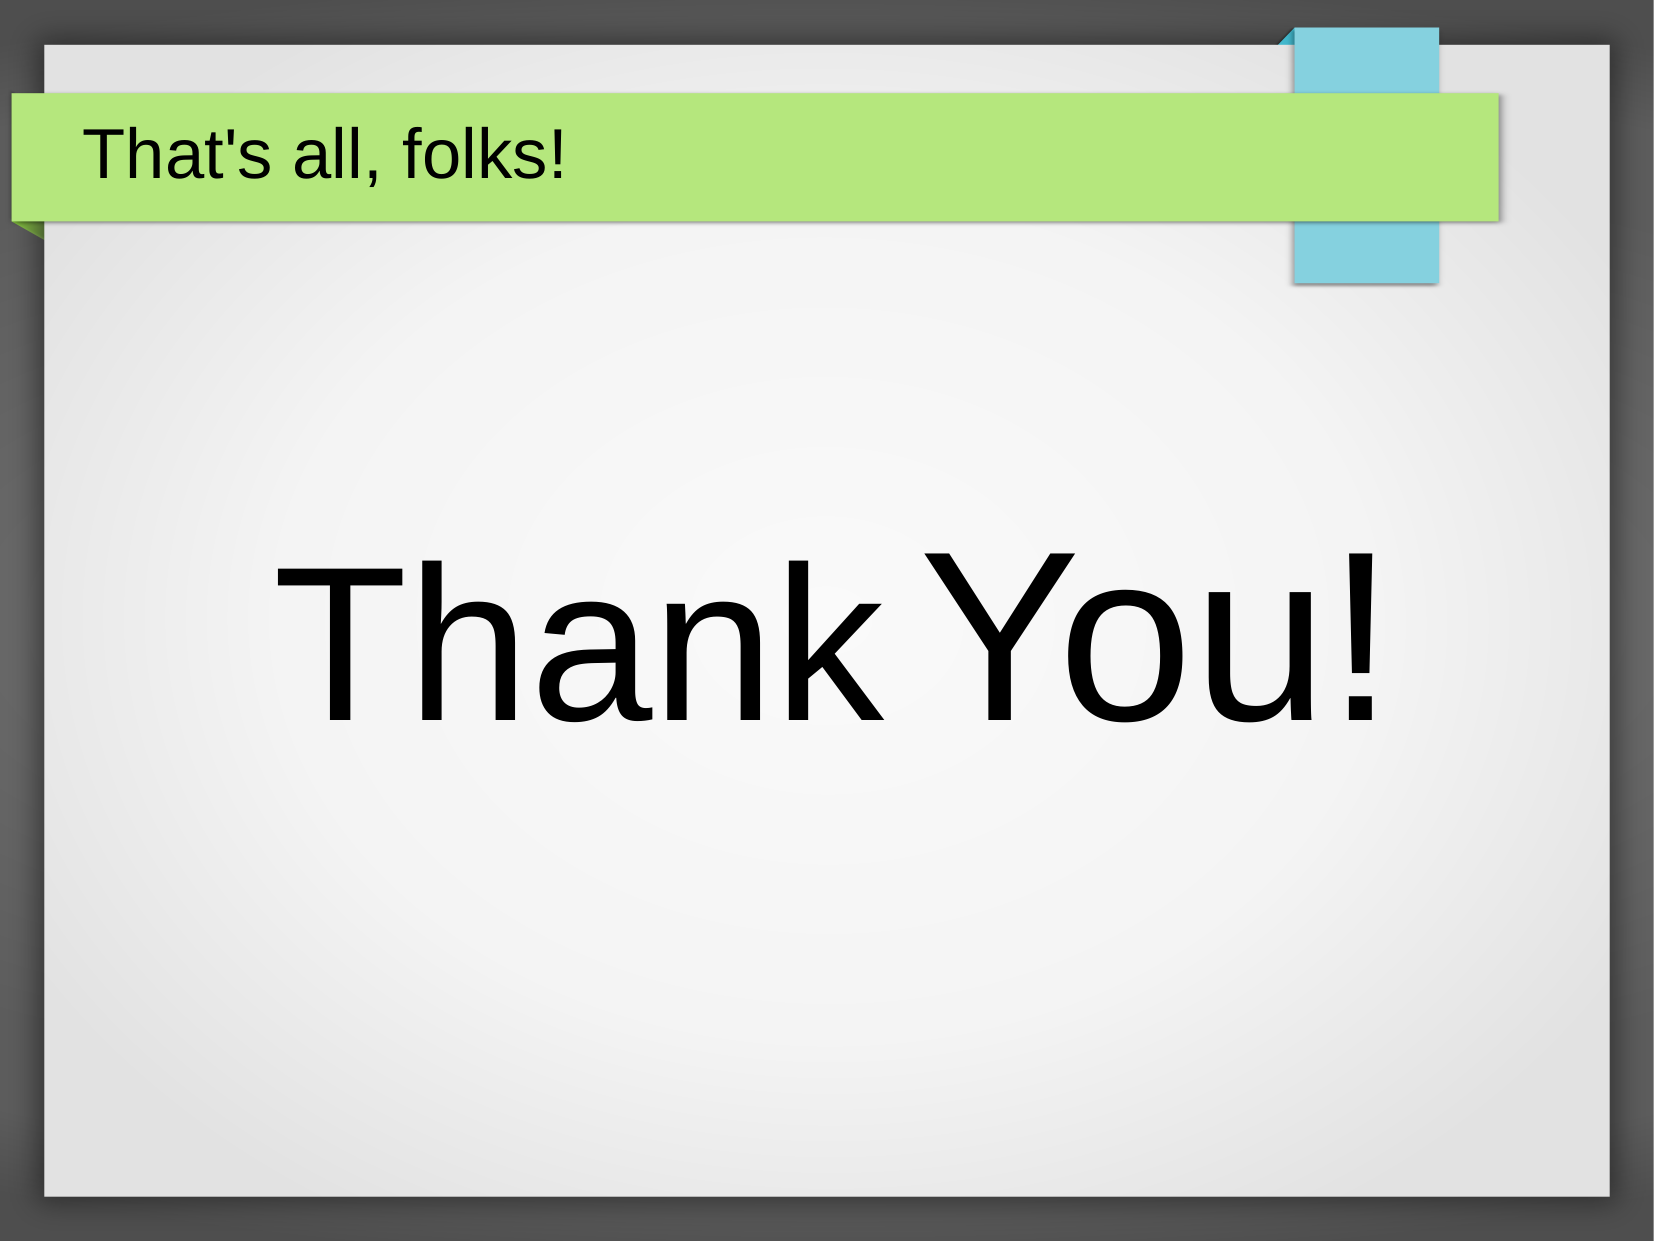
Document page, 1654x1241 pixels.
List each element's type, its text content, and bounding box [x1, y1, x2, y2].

text_box Thank You! [258, 494, 1411, 781]
picture [0, 0, 1654, 1241]
title That's all, folks! [82, 94, 1264, 213]
